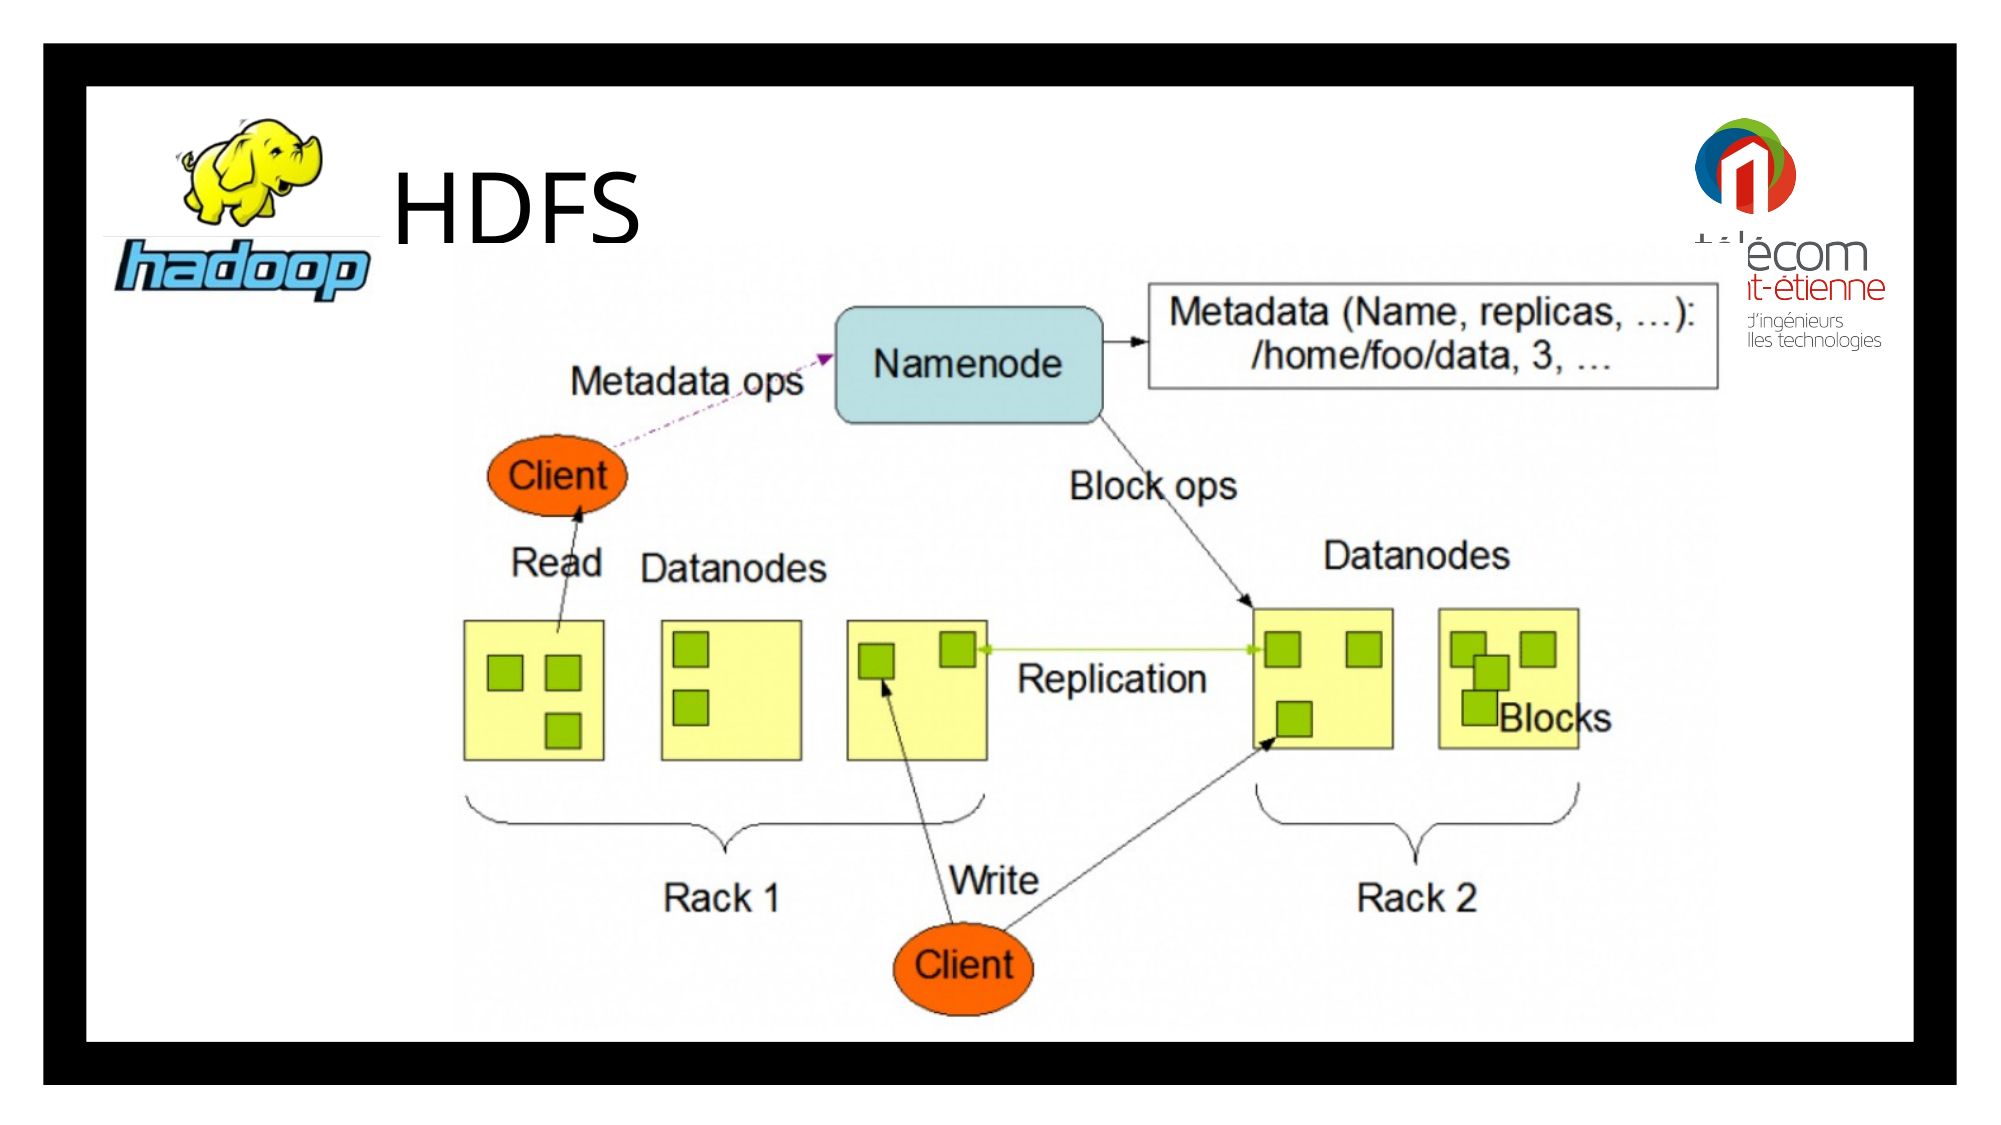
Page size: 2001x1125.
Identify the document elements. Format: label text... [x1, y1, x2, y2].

title HDFS [380, 138, 1849, 304]
picture [103, 118, 380, 305]
picture [1715, 134, 1730, 138]
picture [427, 118, 1885, 1031]
